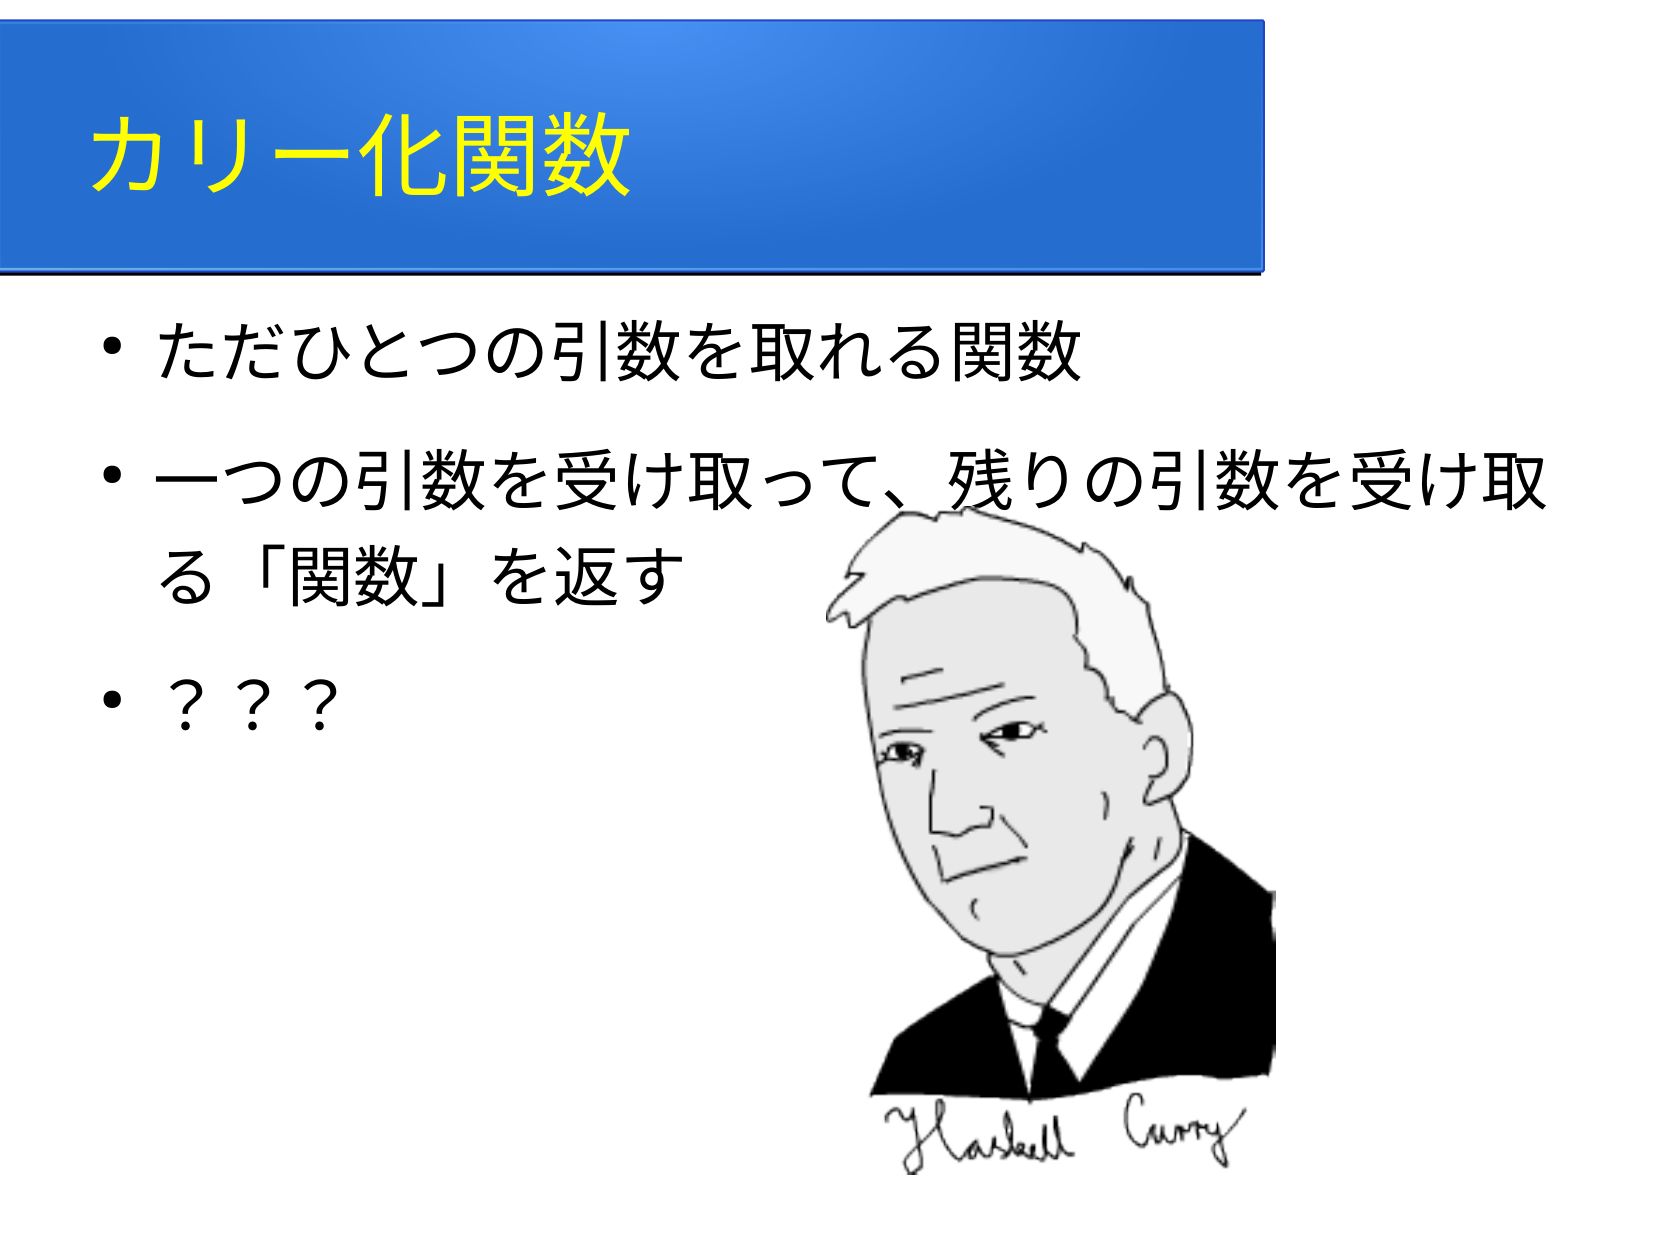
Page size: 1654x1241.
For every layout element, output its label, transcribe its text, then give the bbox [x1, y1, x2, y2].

picture [826, 506, 1276, 1175]
title カリー化関数 [82, 47, 1235, 252]
list ただひとつの引数を取れる関数 一つの引数を受け取って、残りの引数を受け取る「関数」を返す ？？？ [82, 299, 1571, 1019]
